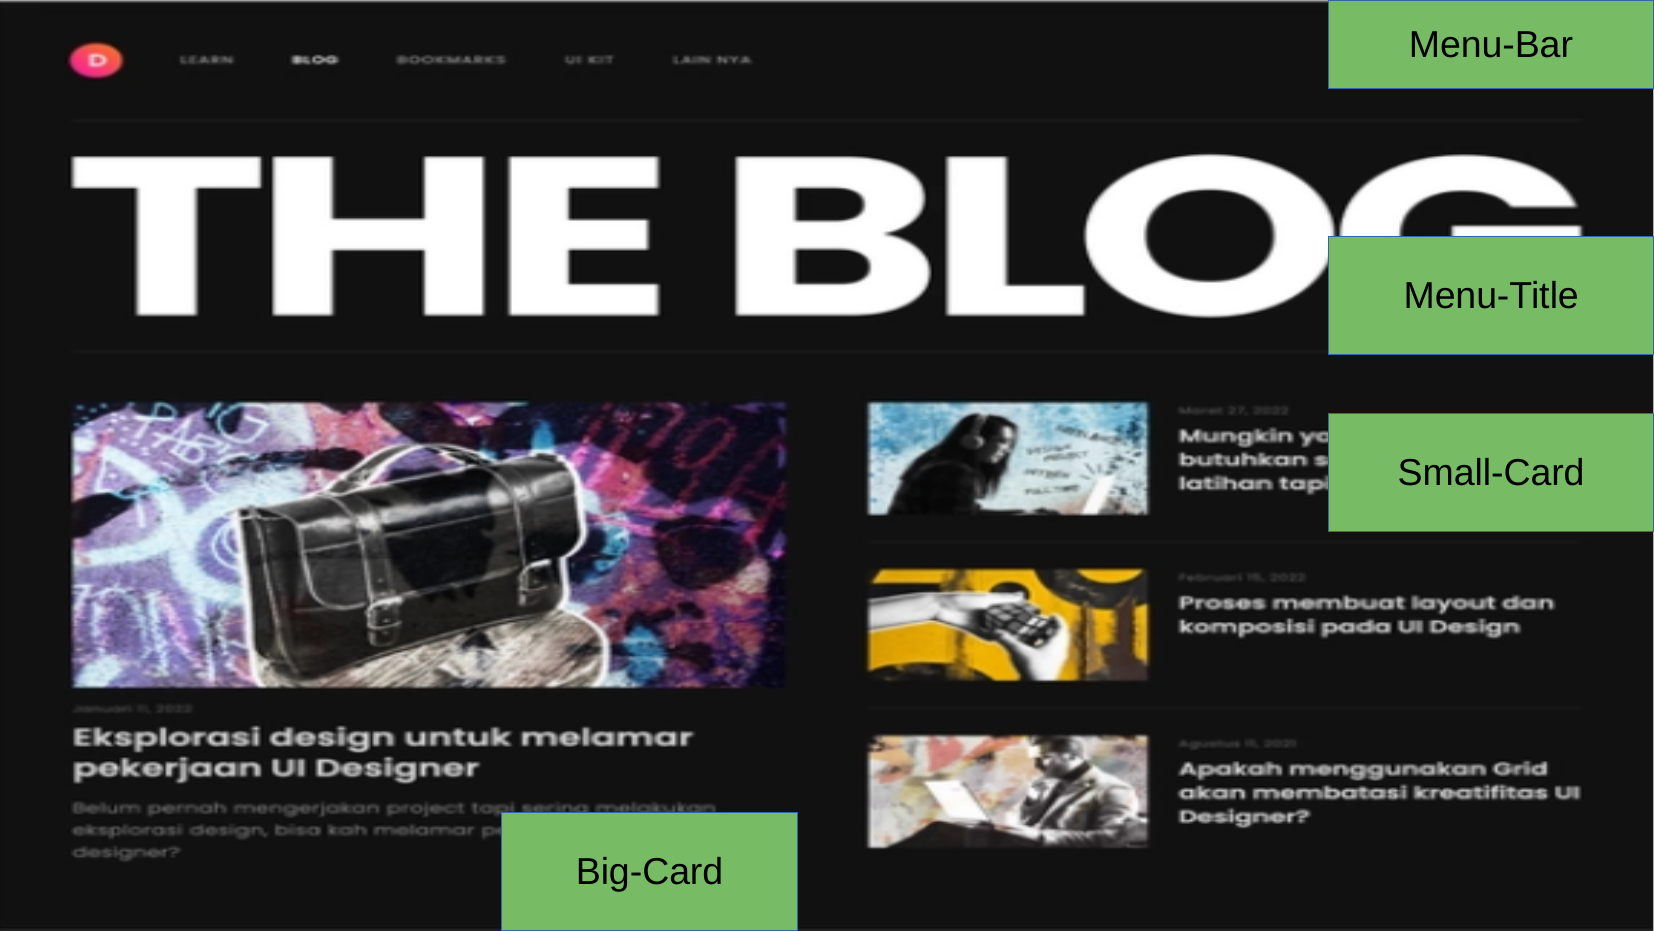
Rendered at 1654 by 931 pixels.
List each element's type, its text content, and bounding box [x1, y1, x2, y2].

picture [0, 0, 1654, 931]
text_box Big-Card [501, 812, 798, 931]
text_box Small-Card [1328, 413, 1654, 532]
text_box Menu-Bar [1328, 0, 1654, 89]
text_box Menu-Title [1328, 236, 1654, 355]
